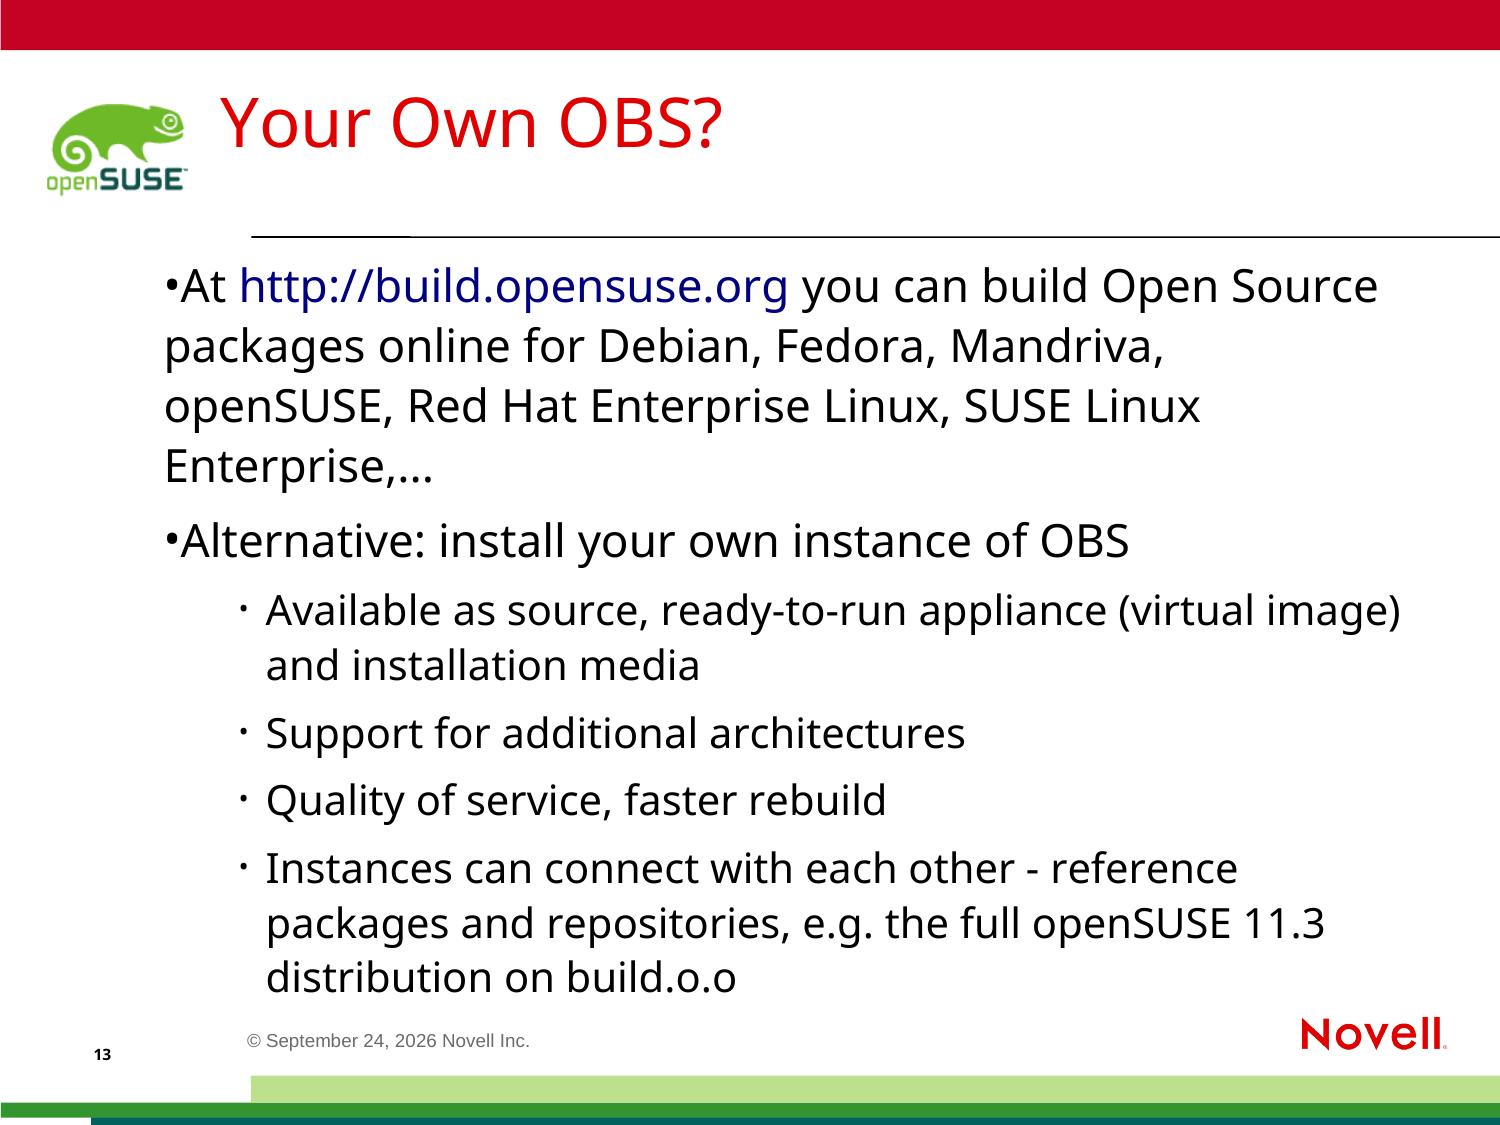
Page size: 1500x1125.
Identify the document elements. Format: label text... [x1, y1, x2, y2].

picture [1295, 1011, 1453, 1056]
title Your Own OBS? [220, 41, 1383, 205]
picture [47, 104, 188, 197]
list At http://build.opensuse.org you can build Open Source packages online for Debian, Fedora, Mandriva, openSUSE, Red Hat Enterprise Linux, SUSE Linux Enterprise,... Alternative: install your own instance of OBS Available as source, ready-to-run appliance (virtual image) and installation media Support for additional architectures Quality of service, faster rebuild Instances can connect with each other - reference packages and repositories, e.g. the full openSUSE 11.3 distribution on build.o.o [163, 254, 1404, 854]
